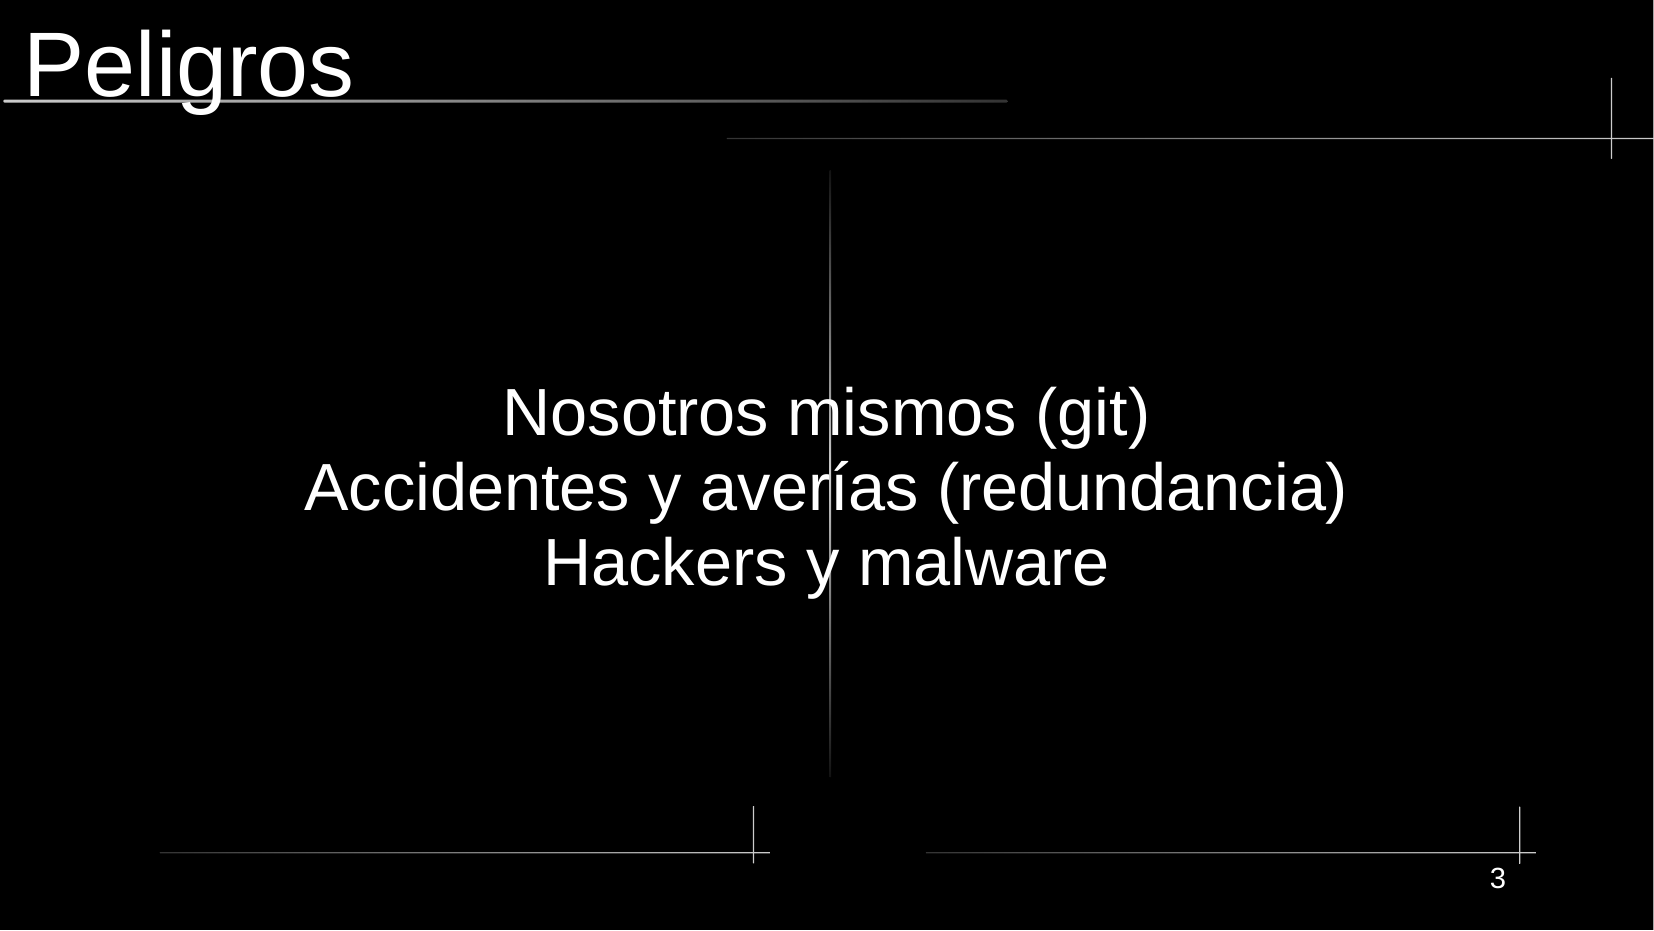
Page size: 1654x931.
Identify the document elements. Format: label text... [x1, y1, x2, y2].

subtitle Nosotros mismos (git) Accidentes y averías (redundancia) Hackers y malware [82, 217, 1571, 758]
title Peligros [23, 11, 1589, 119]
